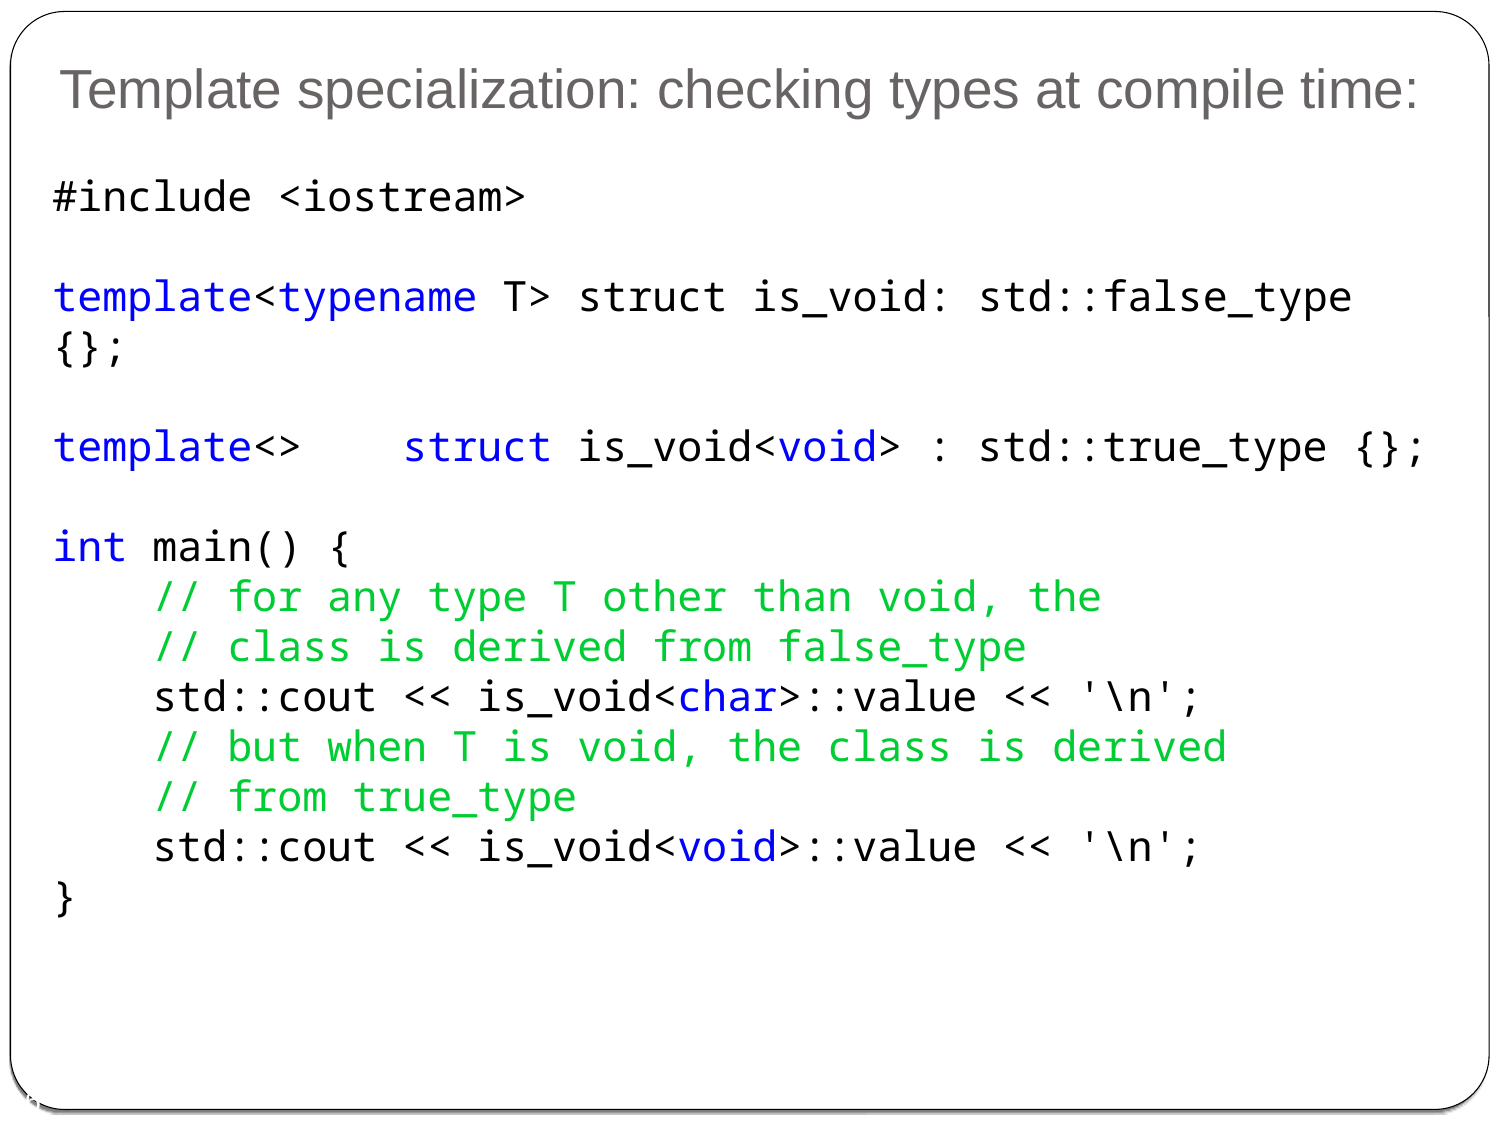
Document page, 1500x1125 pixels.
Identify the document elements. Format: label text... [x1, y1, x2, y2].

slide_number <number> [0, 1074, 50, 1125]
title Template specialization: checking types at compile time: [45, 29, 1445, 135]
list #include <iostream> template<typename T> struct is_void: std::false_type {}; template<> struct is_void<void> : std::true_type {}; int main() { // for any type T other than void, the // class is derived from false_type std::cout << is_void<char>::value << '\n'; // but when T is void, the class is derived // from true_type std::cout << is_void<void>::value << '\n'; } [37, 162, 1463, 1088]
